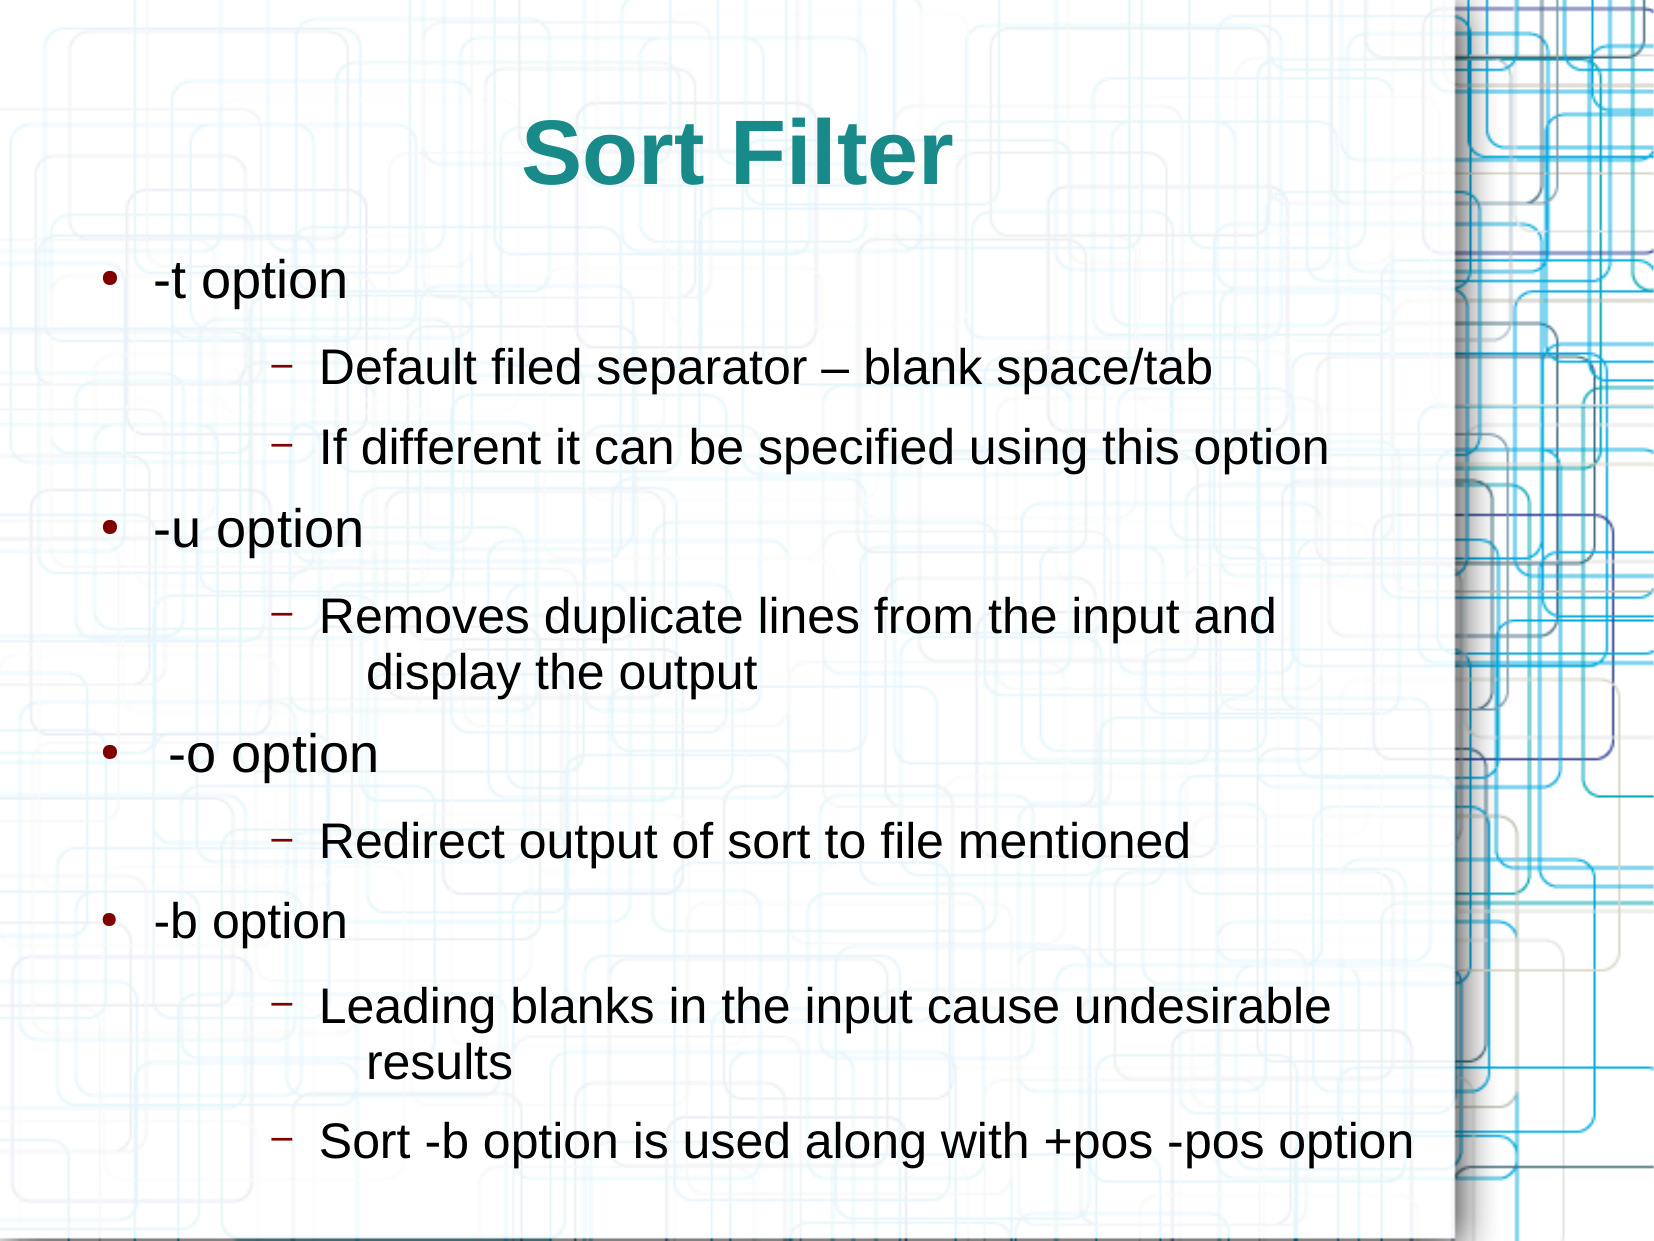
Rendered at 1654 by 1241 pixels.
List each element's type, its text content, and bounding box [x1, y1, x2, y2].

list -t option Default filed separator – blank space/tab If different it can be specified using this option -u option Removes duplicate lines from the input and display the output -o option Redirect output of sort to file mentioned -b option Leading blanks in the input cause undesirable results Sort -b option is used along with +pos -pos option [82, 249, 1418, 1170]
picture [0, 0, 1654, 1241]
title Sort Filter [59, 56, 1418, 250]
